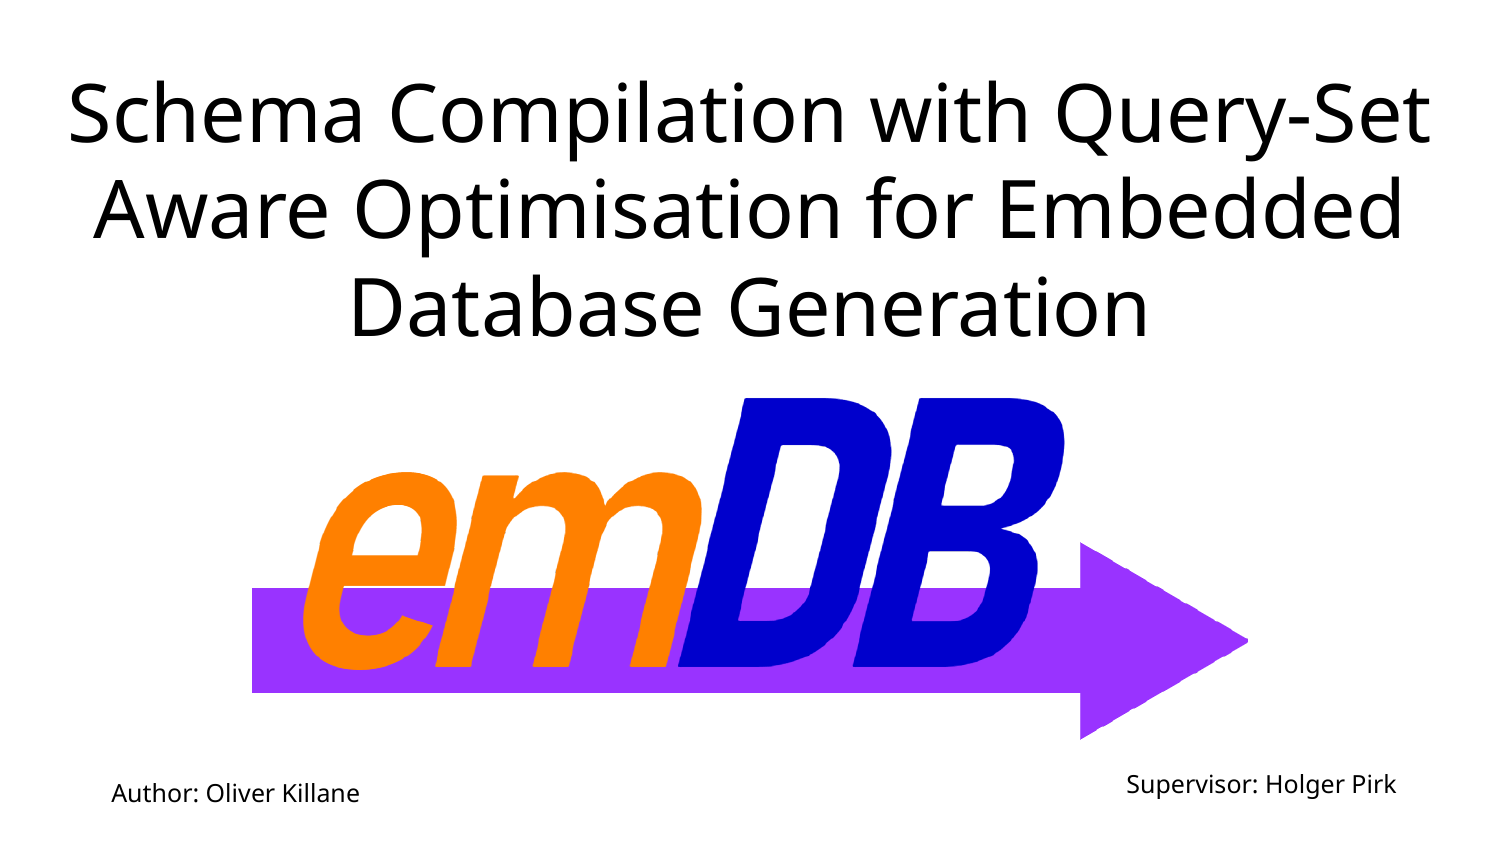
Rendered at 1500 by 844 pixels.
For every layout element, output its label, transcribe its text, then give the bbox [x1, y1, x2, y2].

title Author: Oliver Killane [34, 770, 438, 823]
title Schema Compilation with Query-Set Aware Optimisation for Embedded Database Generation [51, 30, 1449, 368]
picture [252, 394, 1248, 744]
title Supervisor: Holger Pirk [1060, 761, 1464, 814]
